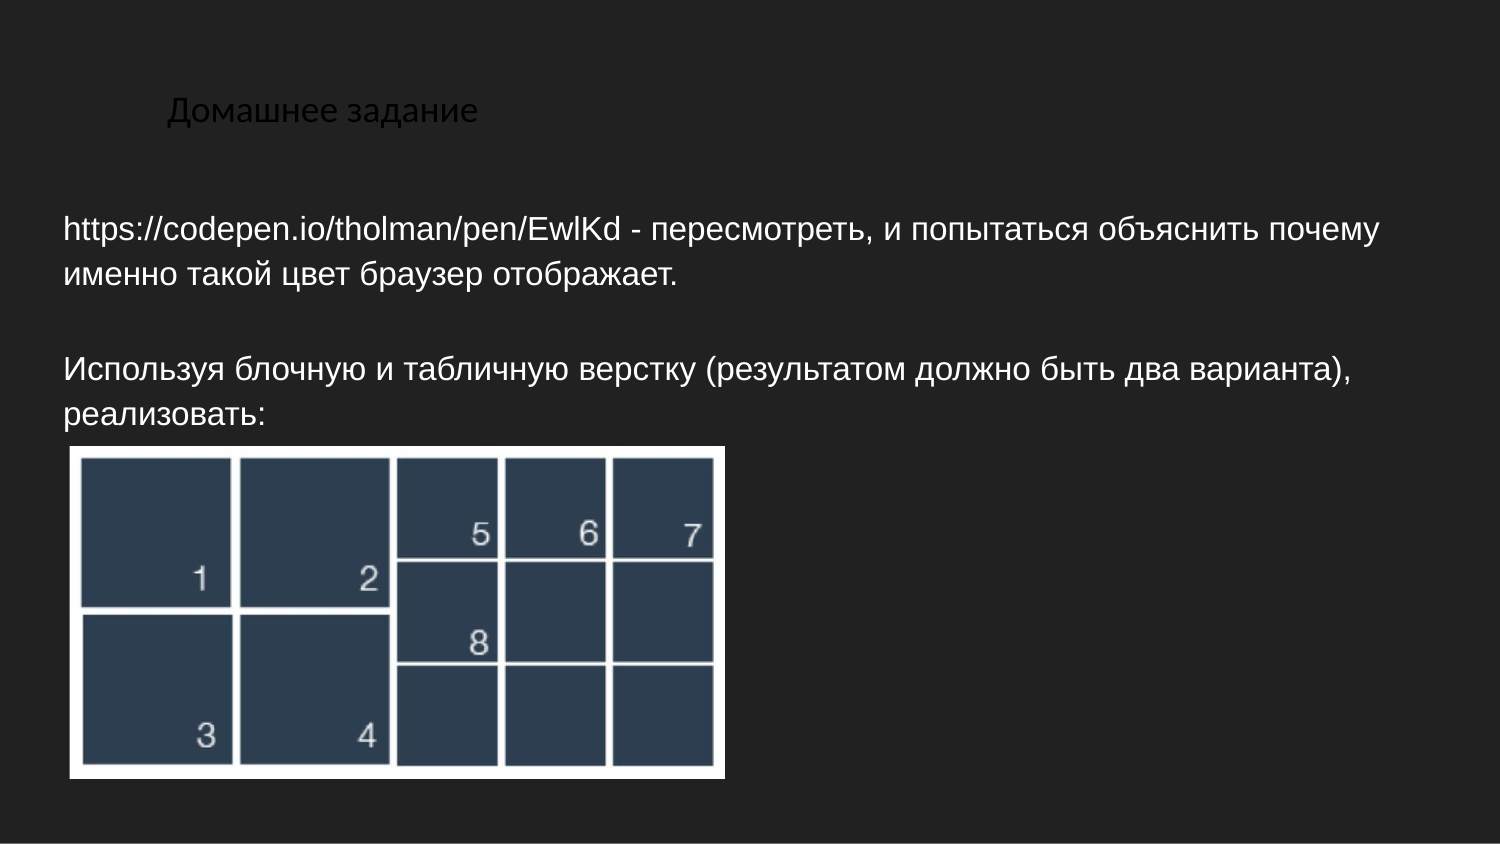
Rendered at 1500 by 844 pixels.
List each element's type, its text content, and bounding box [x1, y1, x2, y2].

text_box [69, 446, 725, 779]
text_box https://codepen.io/tholman/pen/EwlKd - пересмотреть, и попытаться объяснить почему именно такой цвет браузер отображает. Используя блочную и табличную верстку (результатом должно быть два варианта), реализовать: [63, 158, 1429, 432]
title Домашнее задание [63, 82, 590, 158]
